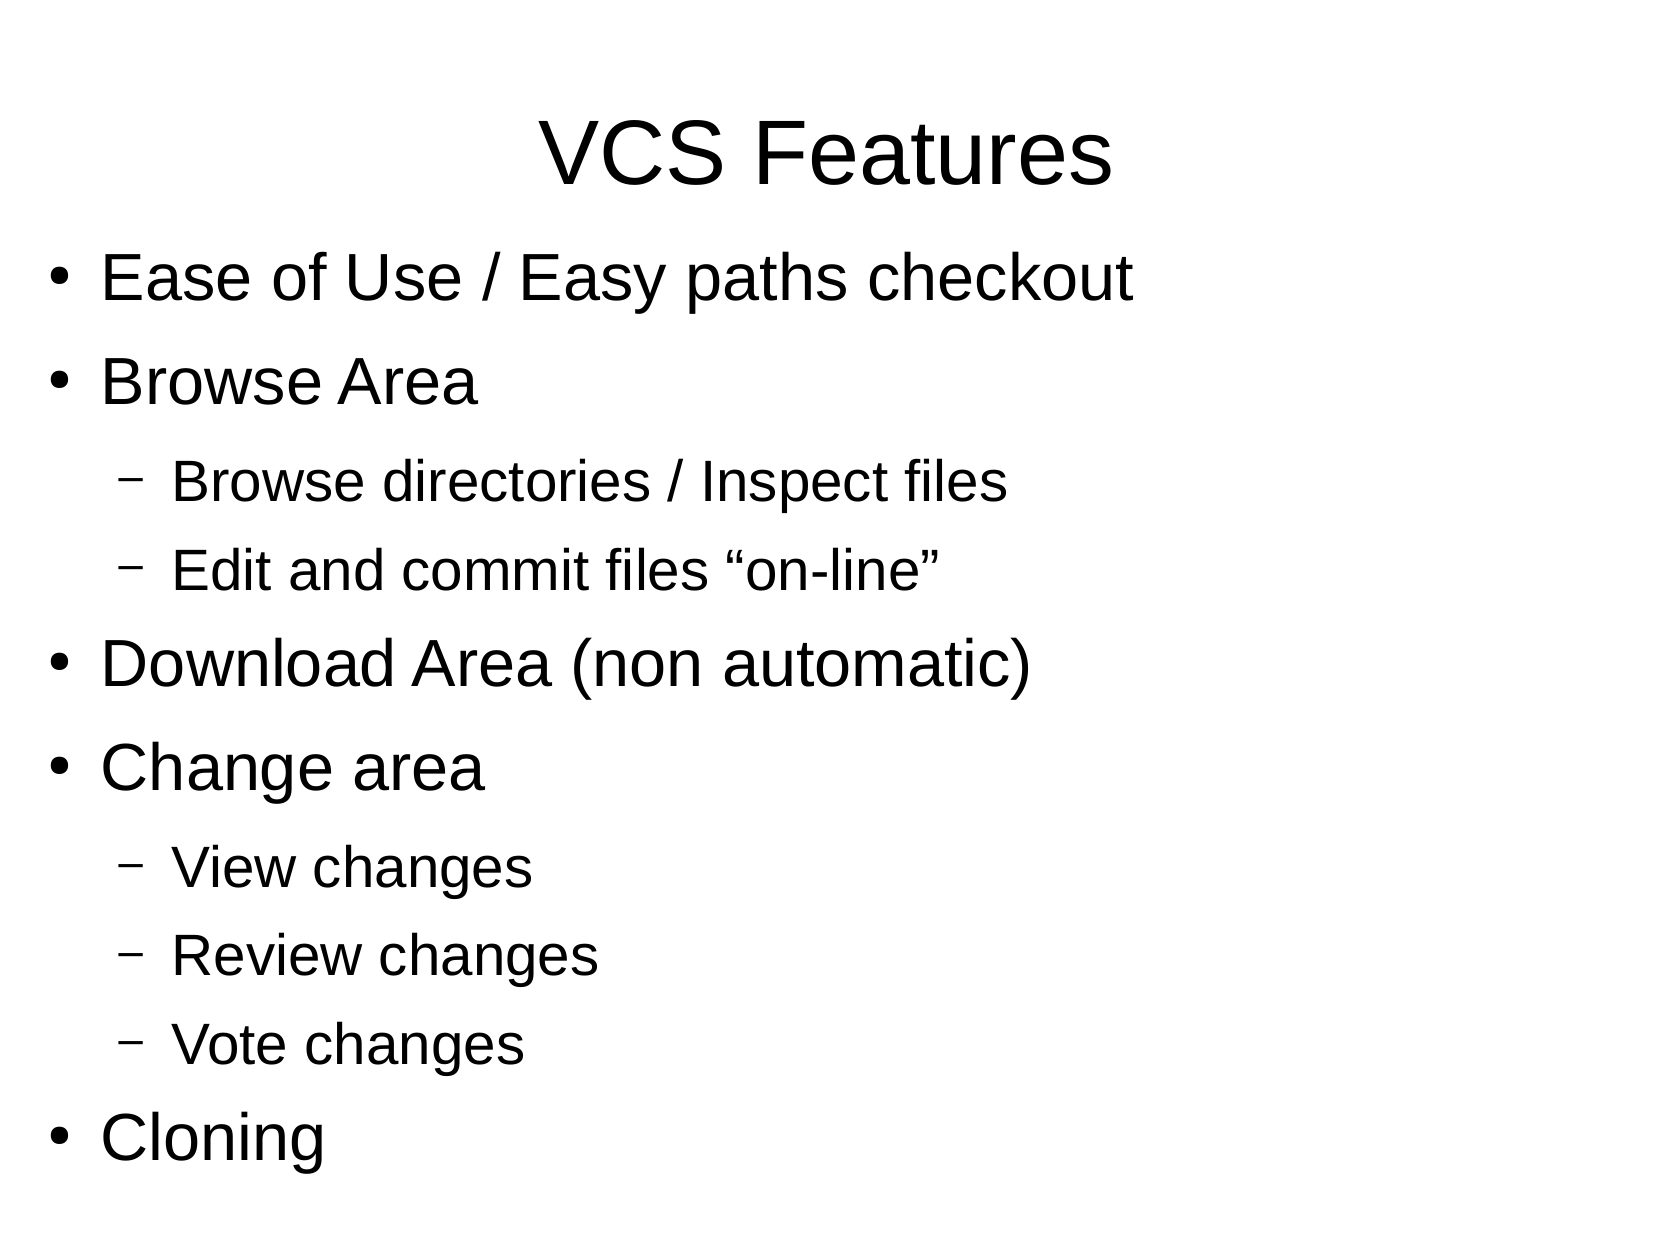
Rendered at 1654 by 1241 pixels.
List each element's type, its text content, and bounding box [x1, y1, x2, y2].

list Ease of Use / Easy paths checkout Browse Area Browse directories / Inspect files Edit and commit files “on-line” Download Area (non automatic) Change area View changes Review changes Vote changes Cloning [30, 240, 1576, 1186]
title VCS Features [82, 49, 1571, 240]
